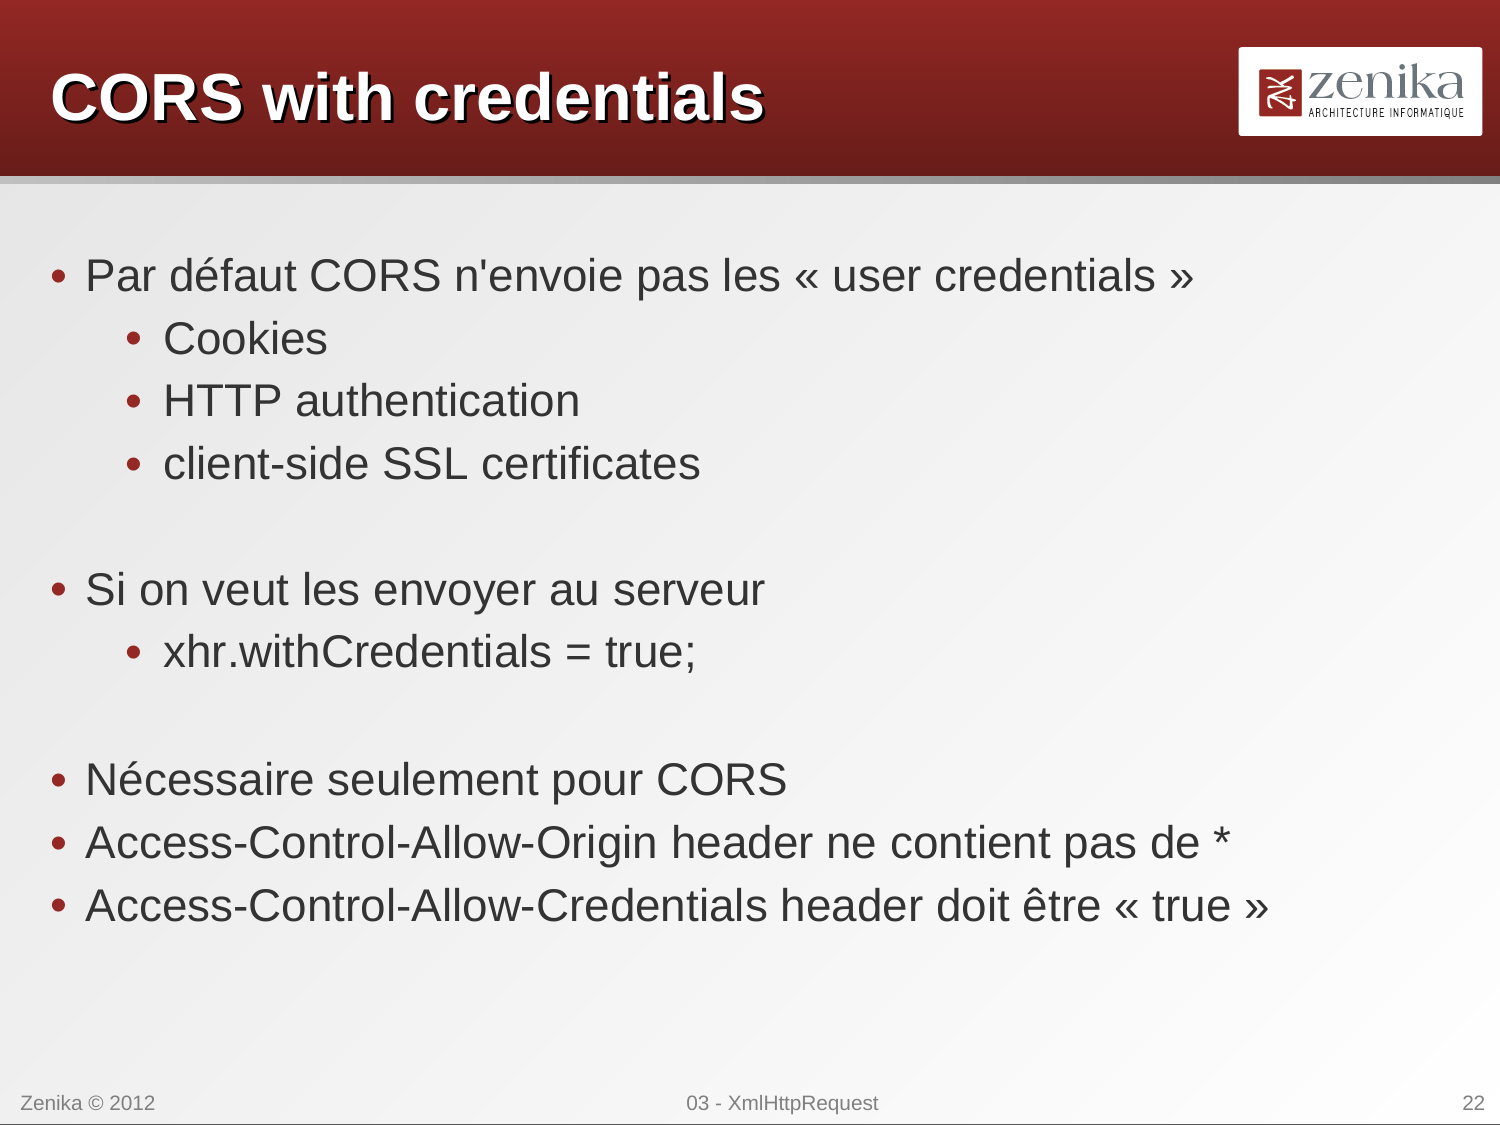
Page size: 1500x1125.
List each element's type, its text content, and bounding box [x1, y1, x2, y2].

list Par défaut CORS n'envoie pas les « user credentials » Cookies HTTP authentication client-side SSL certificates Si on veut les envoyer au serveur xhr.withCredentials = true; Nécessaire seulement pour CORS Access-Control-Allow-Origin header ne contient pas de * Access-Control-Allow-Credentials header doit être « true » [50, 249, 1435, 1064]
picture [1257, 58, 1464, 125]
title CORS with credentials [50, 22, 1206, 172]
